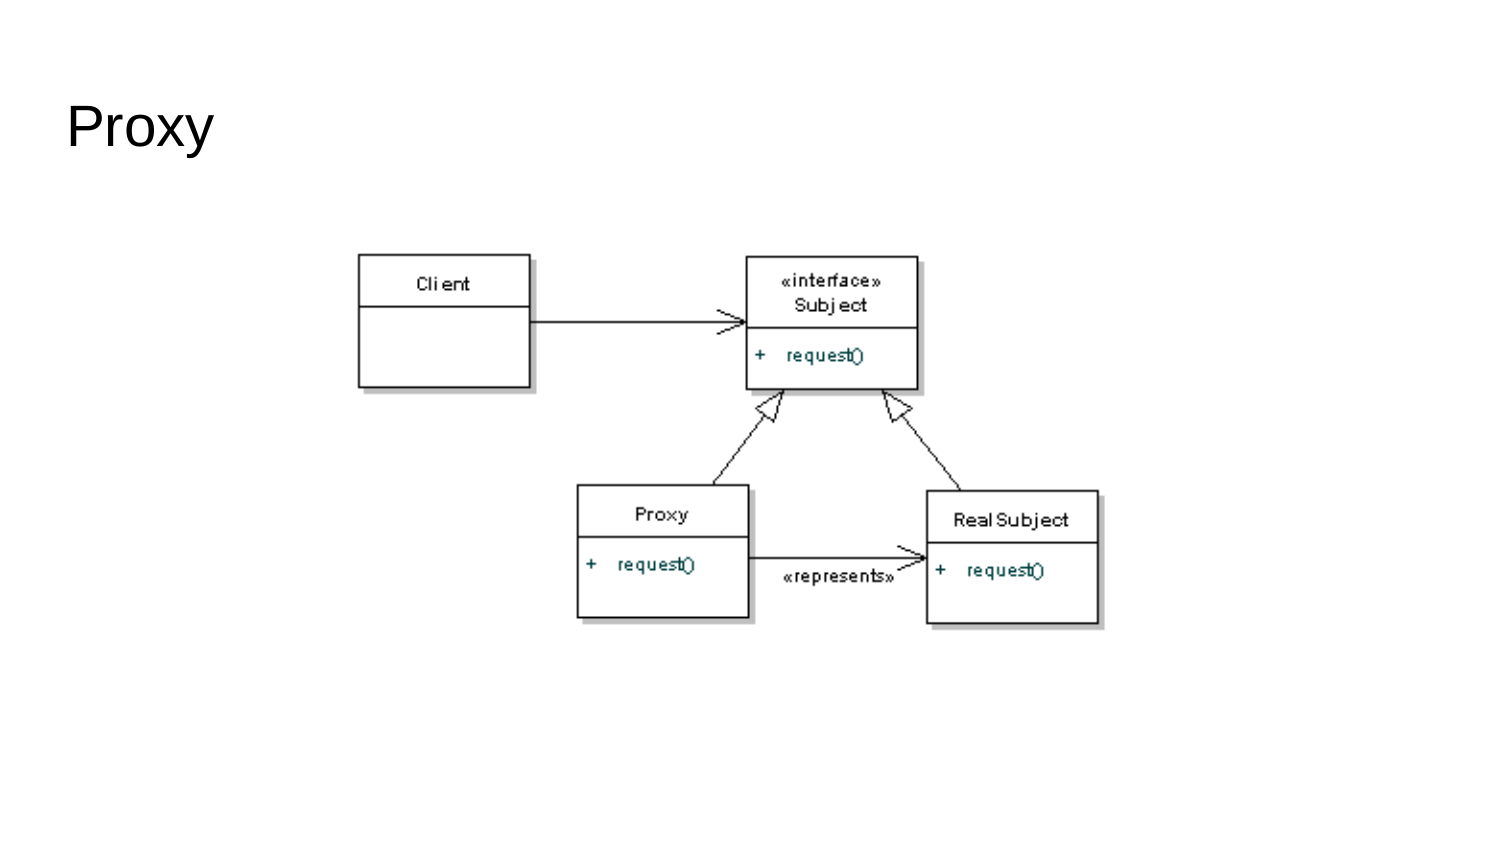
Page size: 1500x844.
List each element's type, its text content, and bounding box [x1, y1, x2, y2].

title Proxy [51, 72, 1449, 167]
picture [322, 193, 1178, 689]
